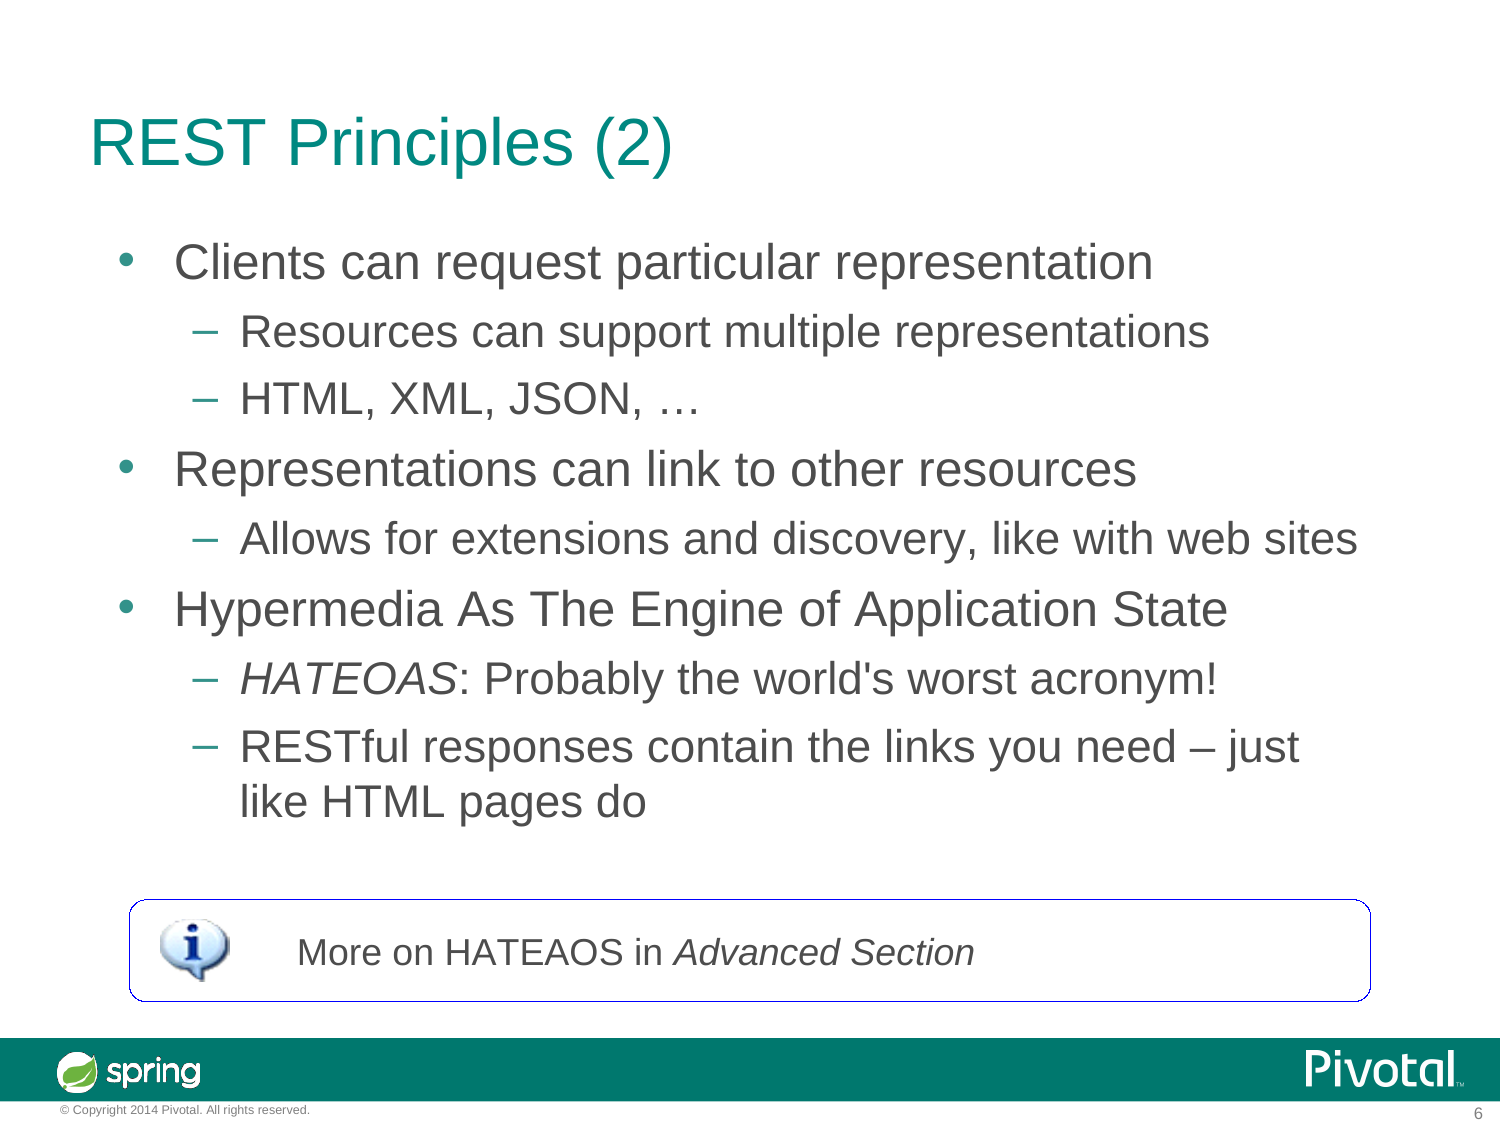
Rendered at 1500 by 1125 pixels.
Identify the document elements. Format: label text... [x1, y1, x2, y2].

text_box More on HATEAOS in Advanced Section [129, 899, 1371, 1002]
picture [160, 919, 230, 982]
list Clients can request particular representation Resources can support multiple representations HTML, XML, JSON, … Representations can link to other resources Allows for extensions and discovery, like with web sites Hypermedia As The Engine of Application State HATEOAS: Probably the world's worst acronym! RESTful responses contain the links you need – just like HTML pages do [102, 221, 1394, 964]
picture [32, 1041, 210, 1103]
title REST Principles (2) [75, 45, 1426, 233]
picture [1306, 1050, 1464, 1087]
